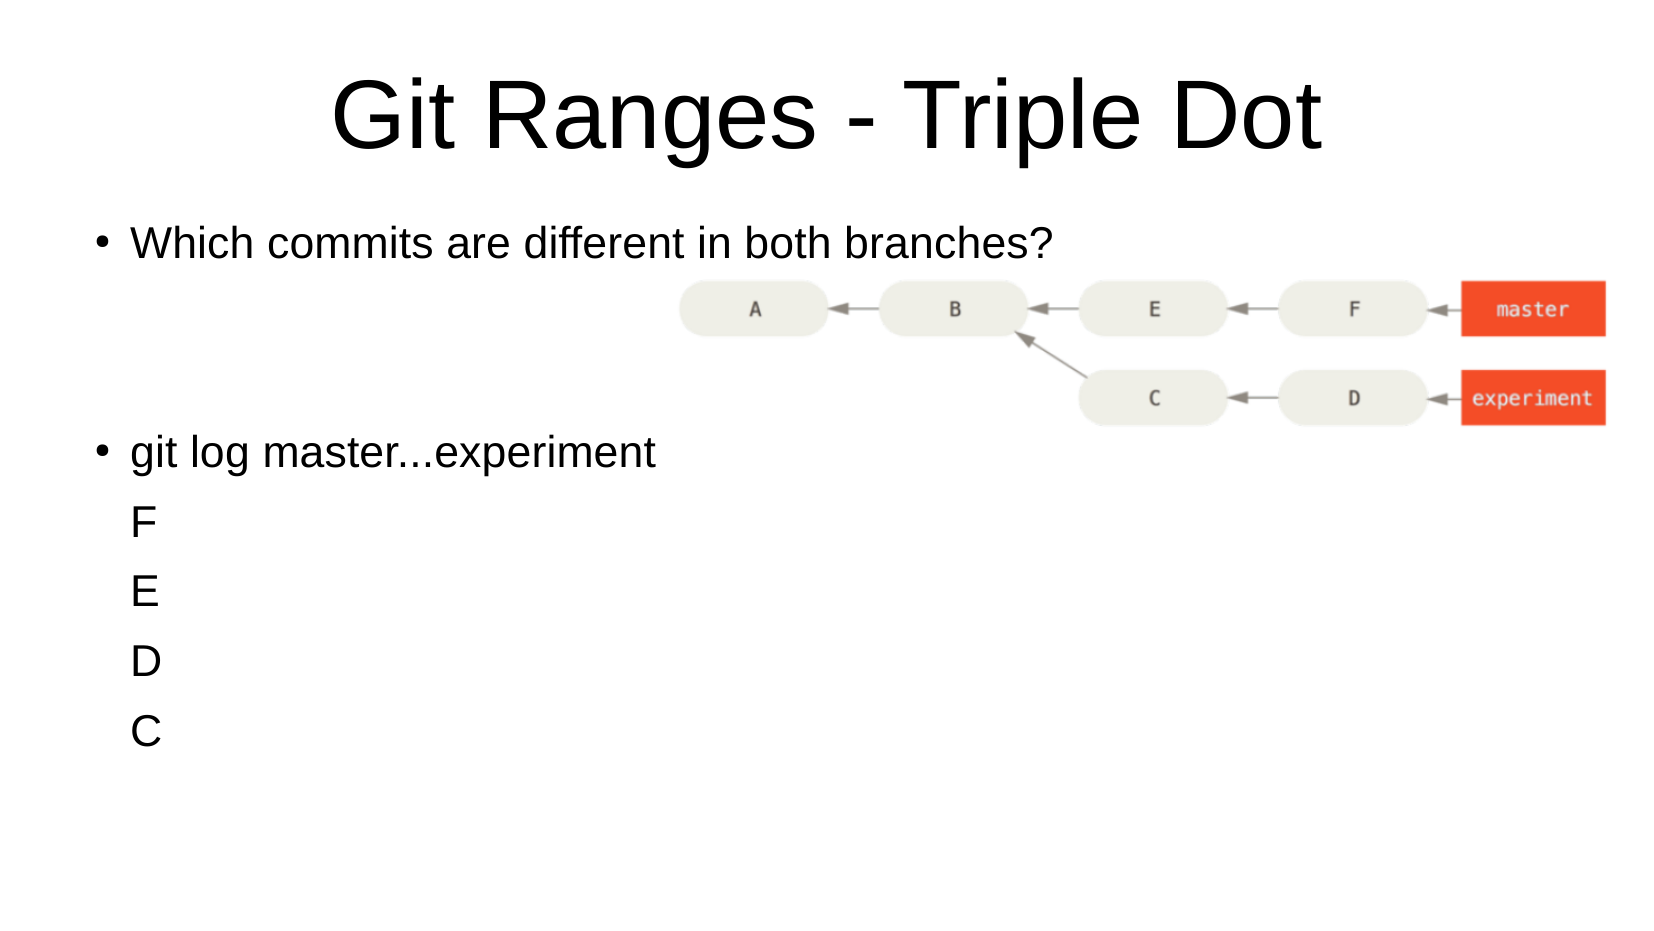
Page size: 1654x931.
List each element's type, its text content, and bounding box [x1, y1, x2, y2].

title Git Ranges - Triple Dot [82, 37, 1571, 193]
picture [675, 268, 1617, 436]
list Which commits are different in both branches? git log master...experiment F E D C [82, 217, 1571, 757]
